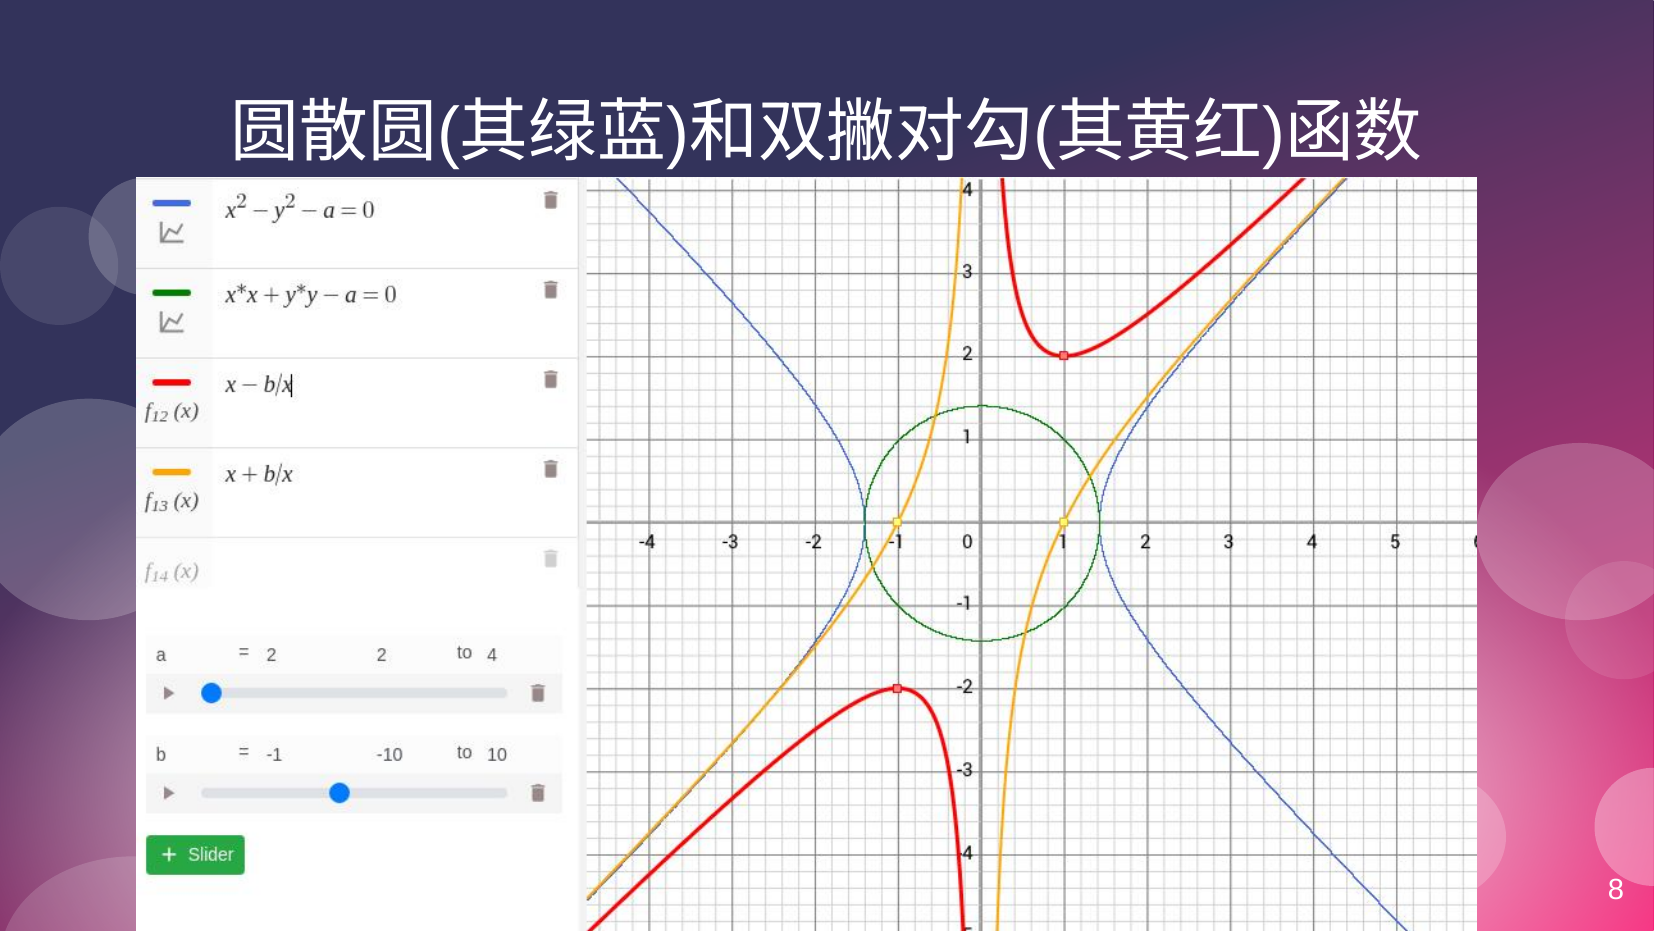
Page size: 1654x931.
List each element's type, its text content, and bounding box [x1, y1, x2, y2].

title 圆散圆(其绿蓝)和双撇对勾(其黄红)函数 [88, 44, 1565, 207]
picture [136, 177, 1477, 931]
